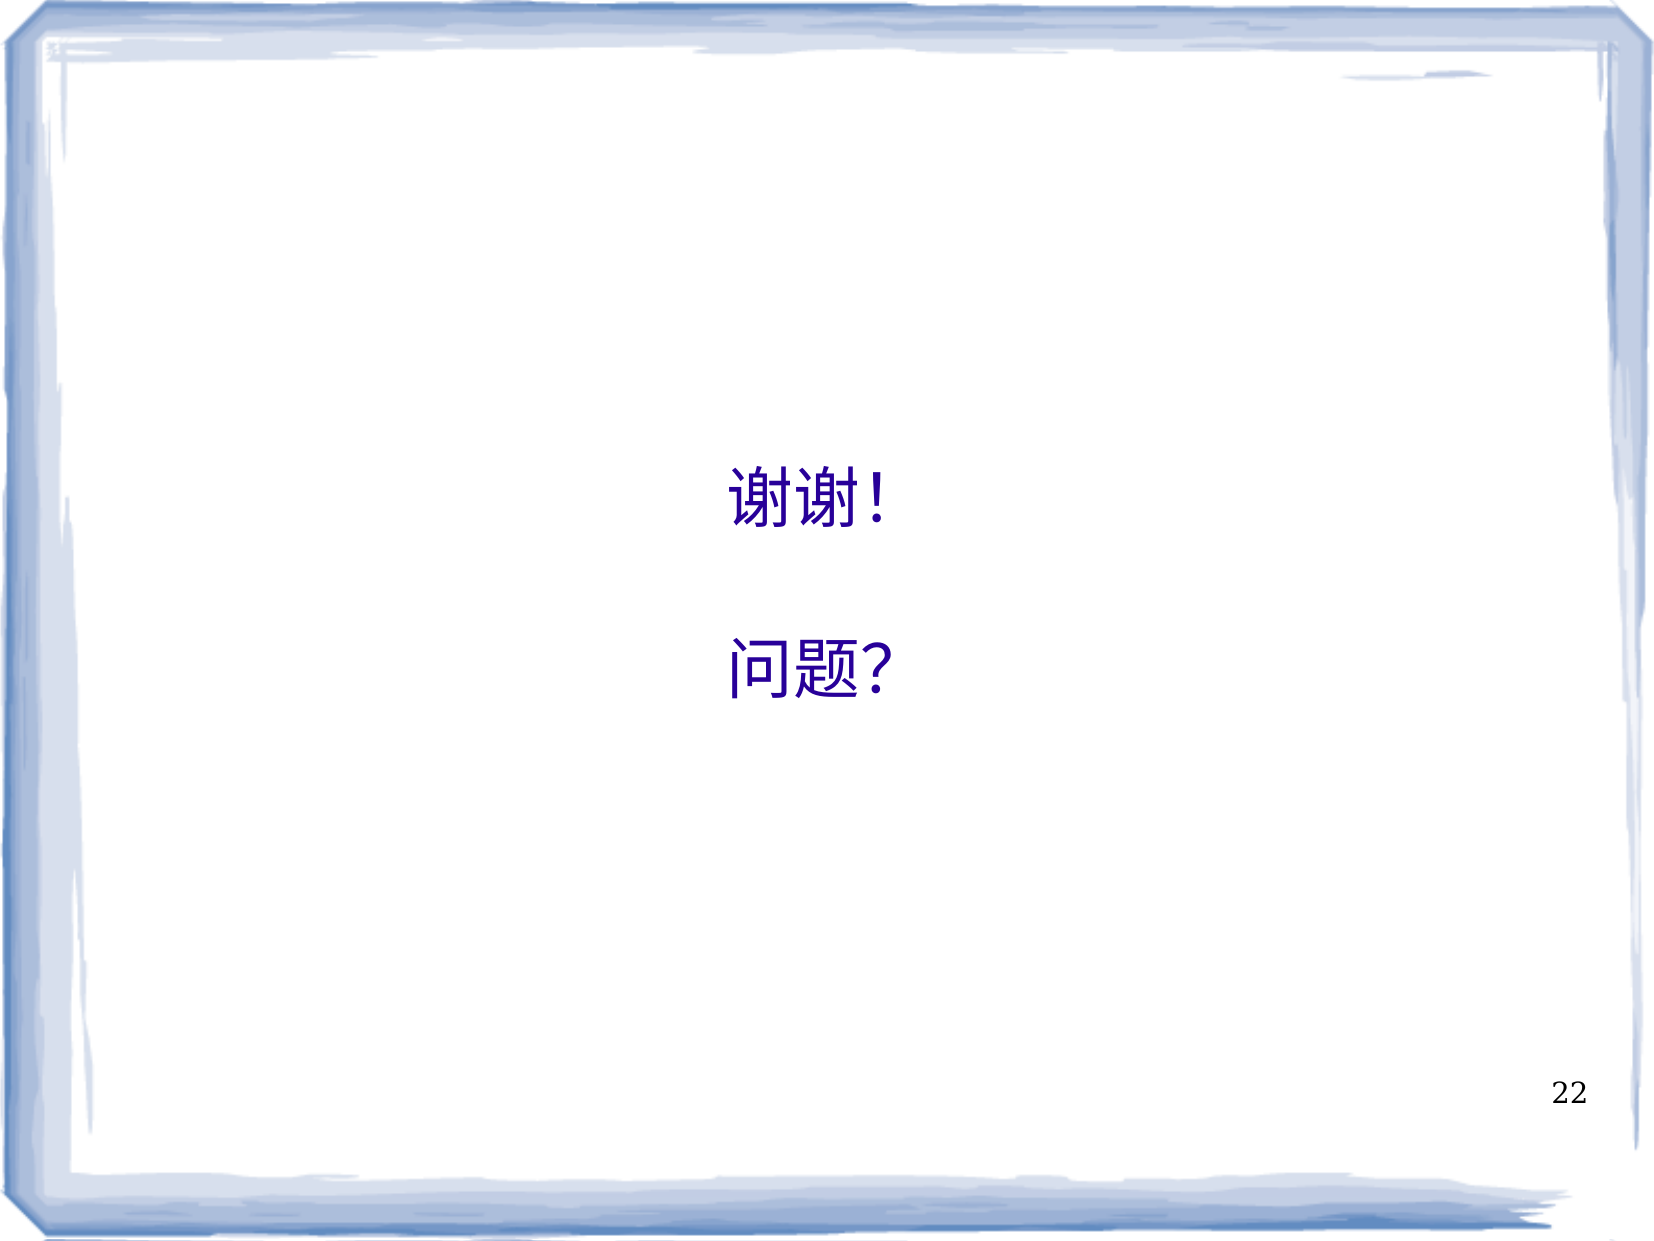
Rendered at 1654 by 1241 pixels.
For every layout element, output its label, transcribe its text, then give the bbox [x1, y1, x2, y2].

picture [0, 0, 1654, 1241]
subtitle 谢谢！ 问题？ [82, 56, 1571, 1102]
